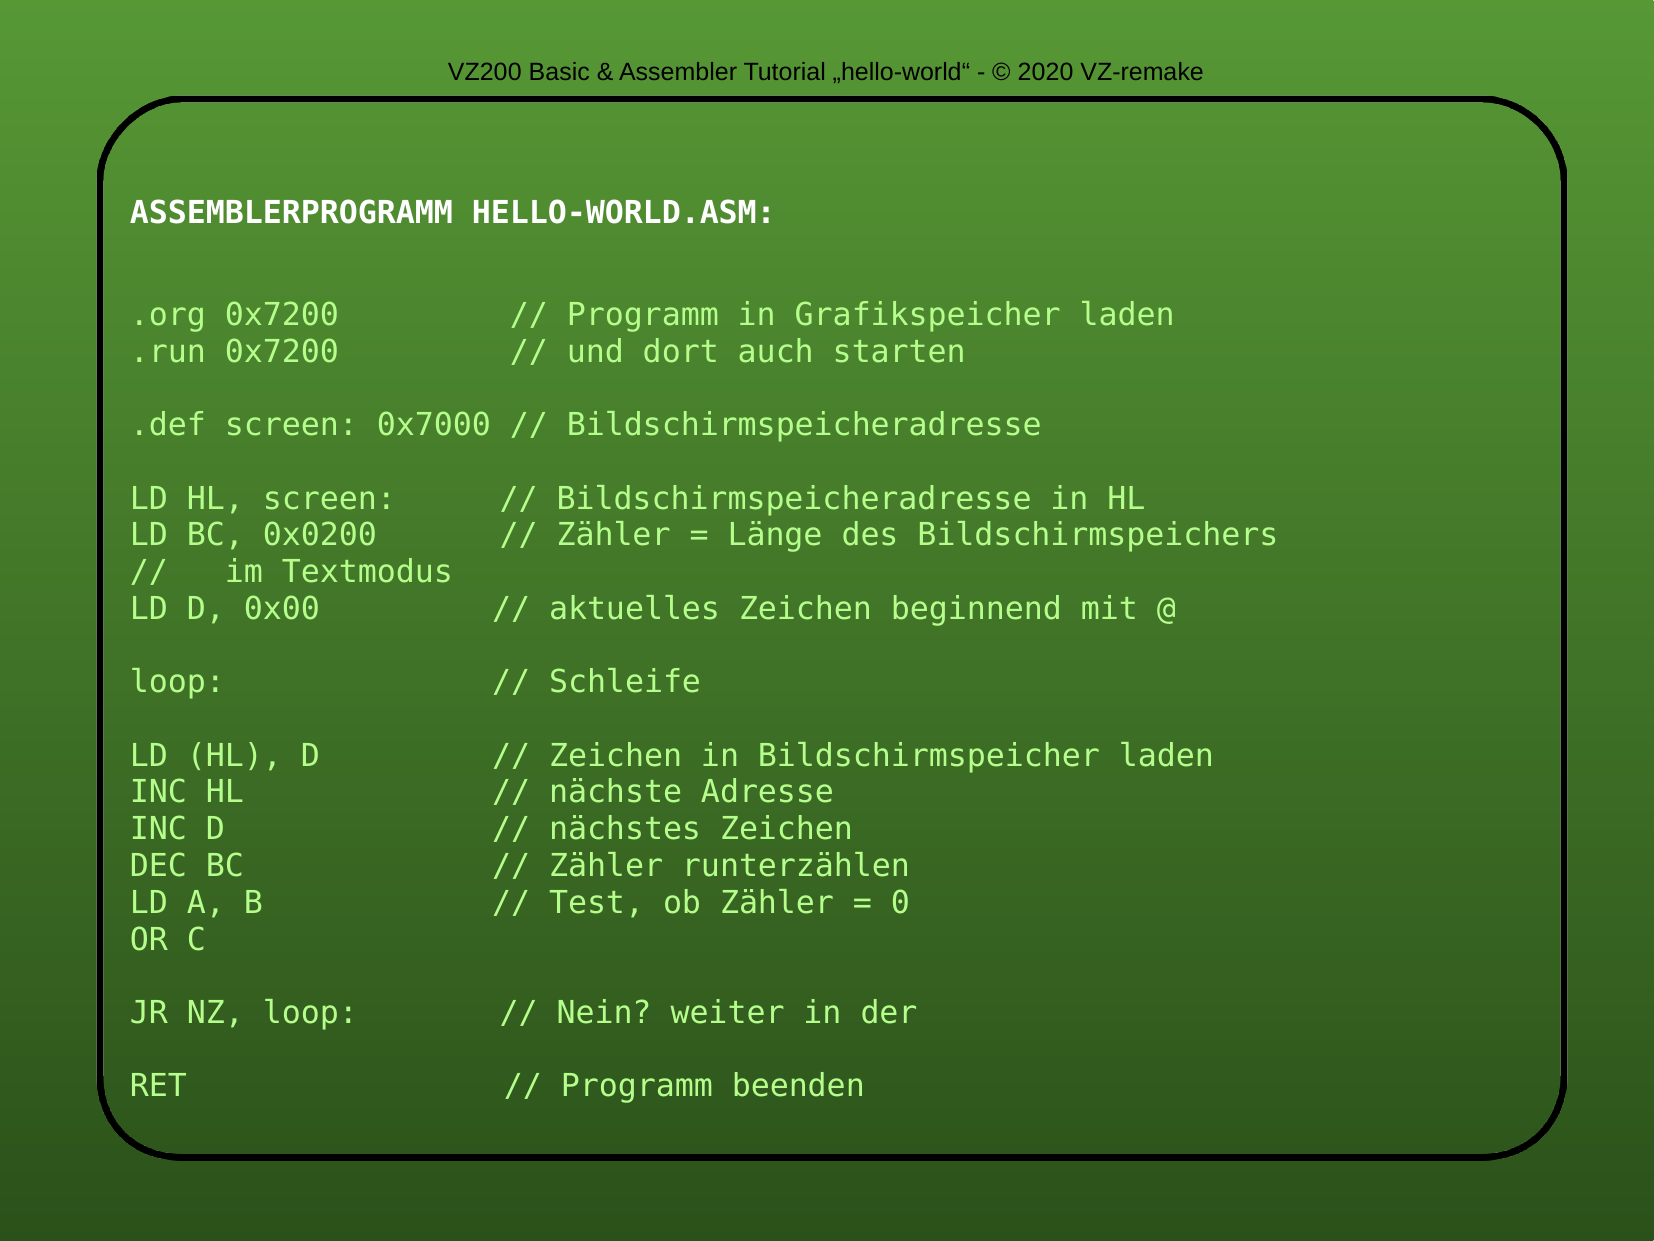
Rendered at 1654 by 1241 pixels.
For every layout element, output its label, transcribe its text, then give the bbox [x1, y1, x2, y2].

list ASSEMBLERPROGRAMM HELLO-WORLD.ASM: .org 0x7200 // Programm in Grafikspeicher laden .run 0x7200 // und dort auch starten .def screen: 0x7000 // Bildschirmspeicheradresse LD HL, screen: // Bildschirmspeicheradresse in HL LD BC, 0x0200 // Zähler = Länge des Bildschirmspeichers // im Textmodus LD D, 0x00 // aktuelles Zeichen beginnend mit @ loop: // Schleife LD (HL), D // Zeichen in Bildschirmspeicher laden INC HL // nächste Adresse INC D // nächstes Zeichen DEC BC // Zähler runterzählen LD A, B // Test, ob Zähler = 0 OR C JR NZ, loop: // Nein? weiter in der RET // Programm beenden [129, 129, 1536, 1111]
title VZ200 Basic & Assembler Tutorial „hello-world“ - © 2020 VZ-remake [82, 49, 1571, 95]
picture [59, 58, 1607, 1199]
